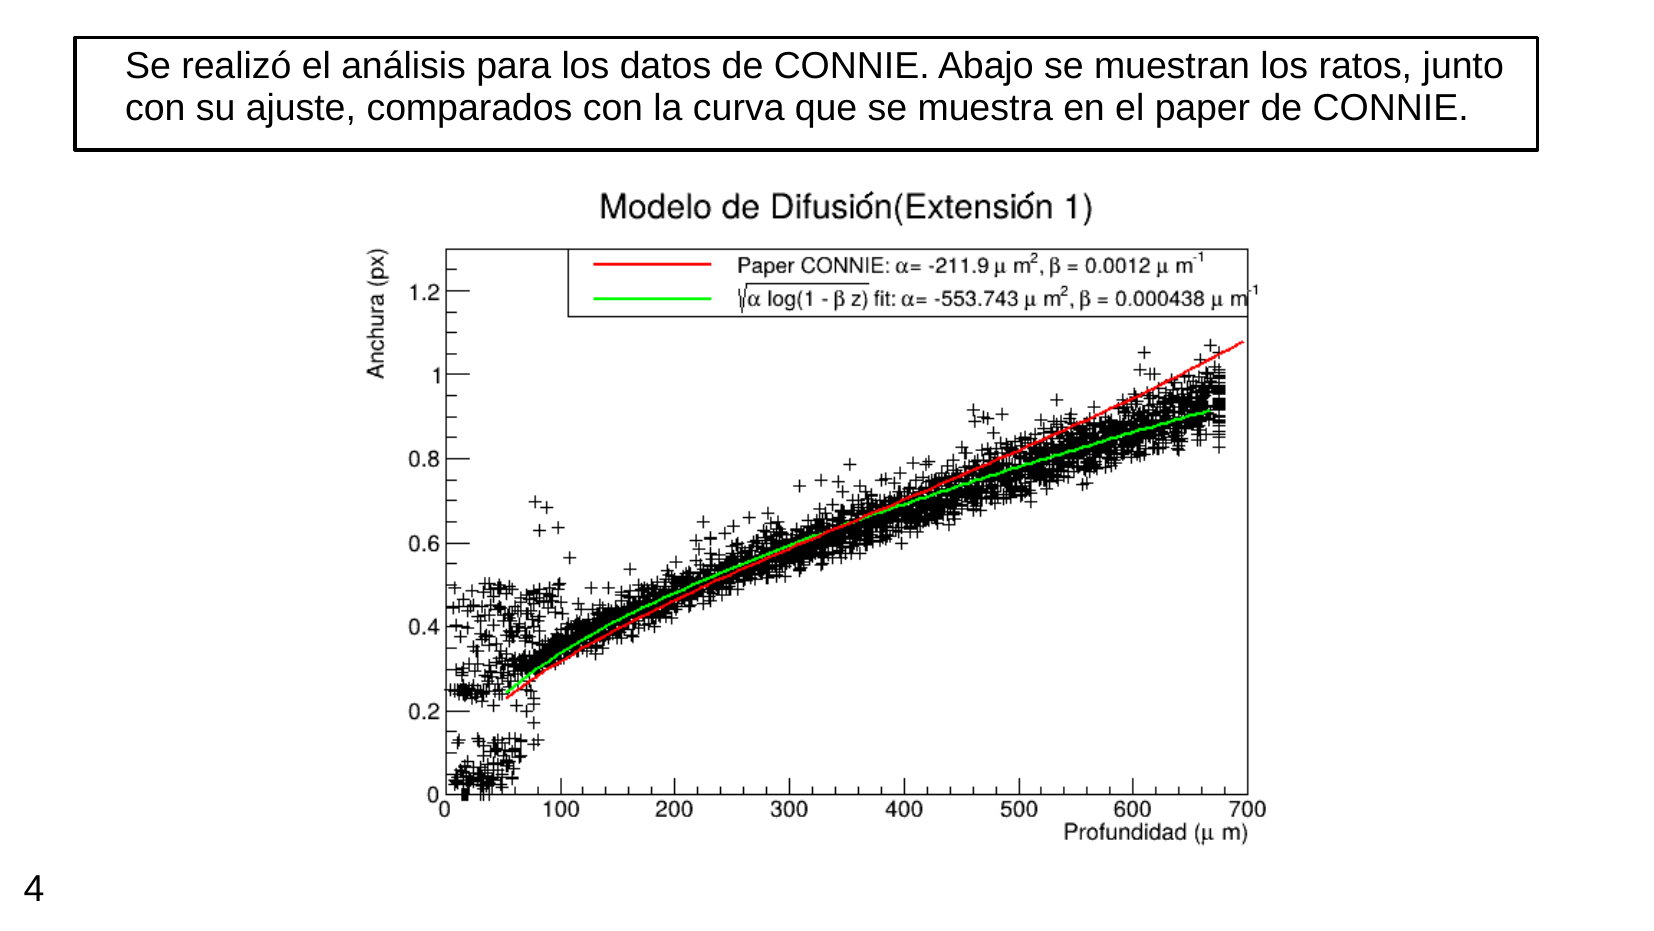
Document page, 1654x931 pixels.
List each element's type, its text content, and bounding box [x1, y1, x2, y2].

picture [358, 187, 1276, 850]
text_box <number> [8, 860, 638, 931]
text_box Se realizó el análisis para los datos de CONNIE. Abajo se muestran los ratos, junto con su ajuste, comparados con la curva que se muestra en el paper de CONNIE. [75, 37, 1538, 151]
